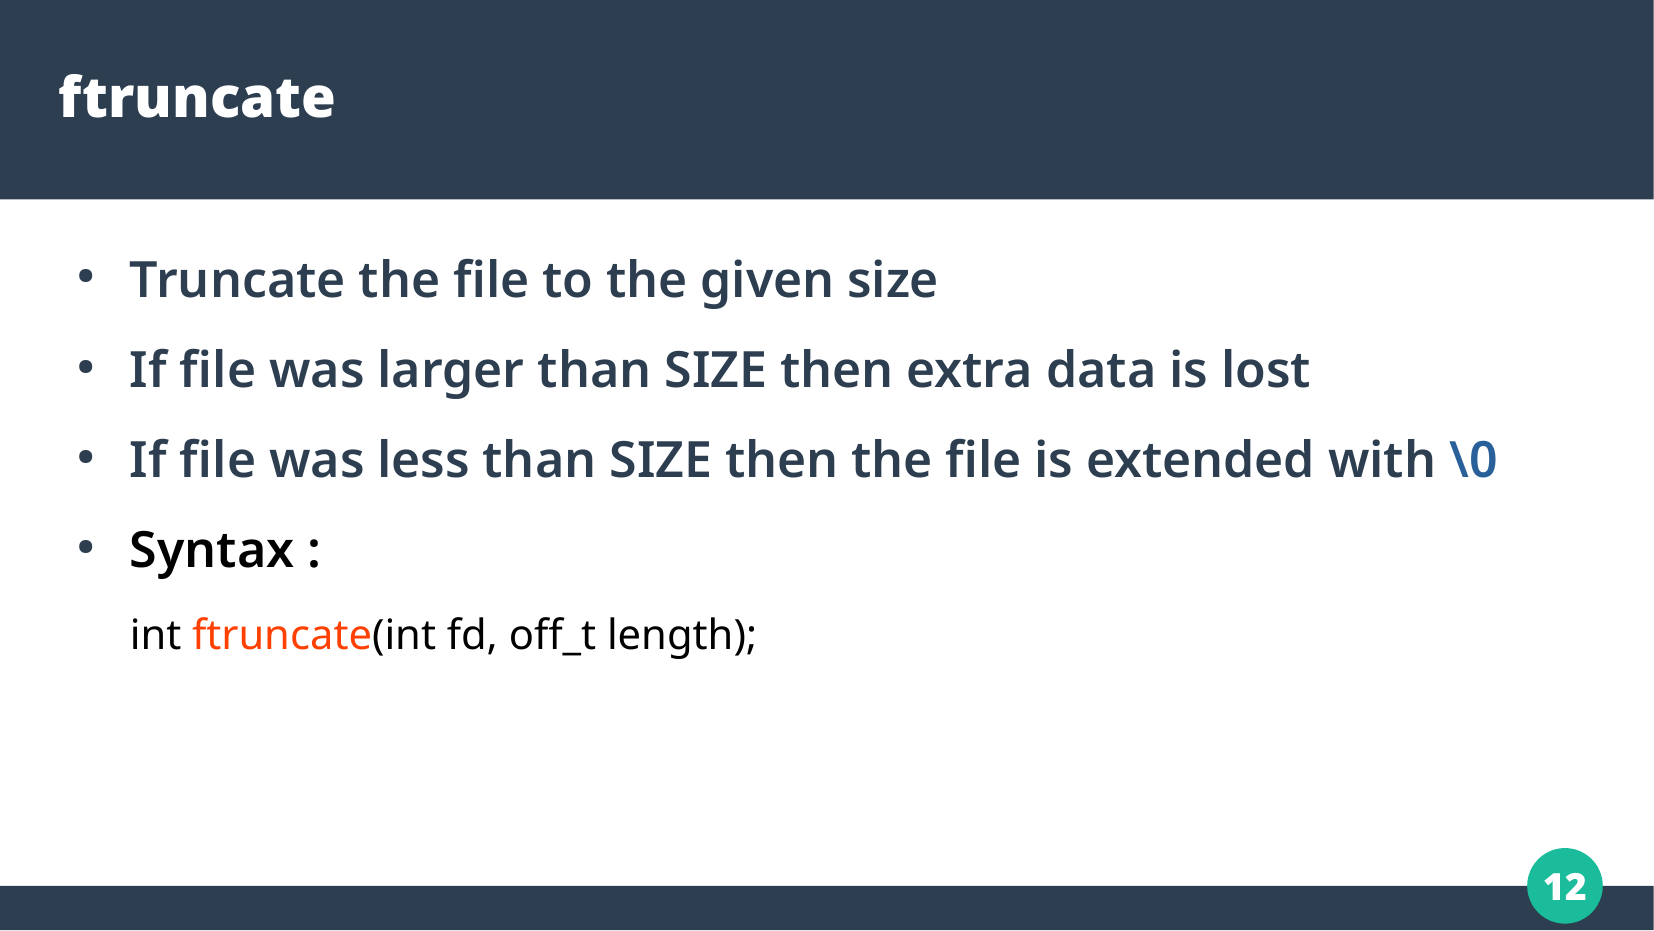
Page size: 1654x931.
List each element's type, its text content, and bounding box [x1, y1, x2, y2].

list Truncate the file to the given size If file was larger than SIZE then extra data is lost If file was less than SIZE then the file is extended with \0 Syntax : int ftruncate(int fd, off_t length); [59, 243, 1595, 864]
title ftruncate [59, 37, 1595, 155]
